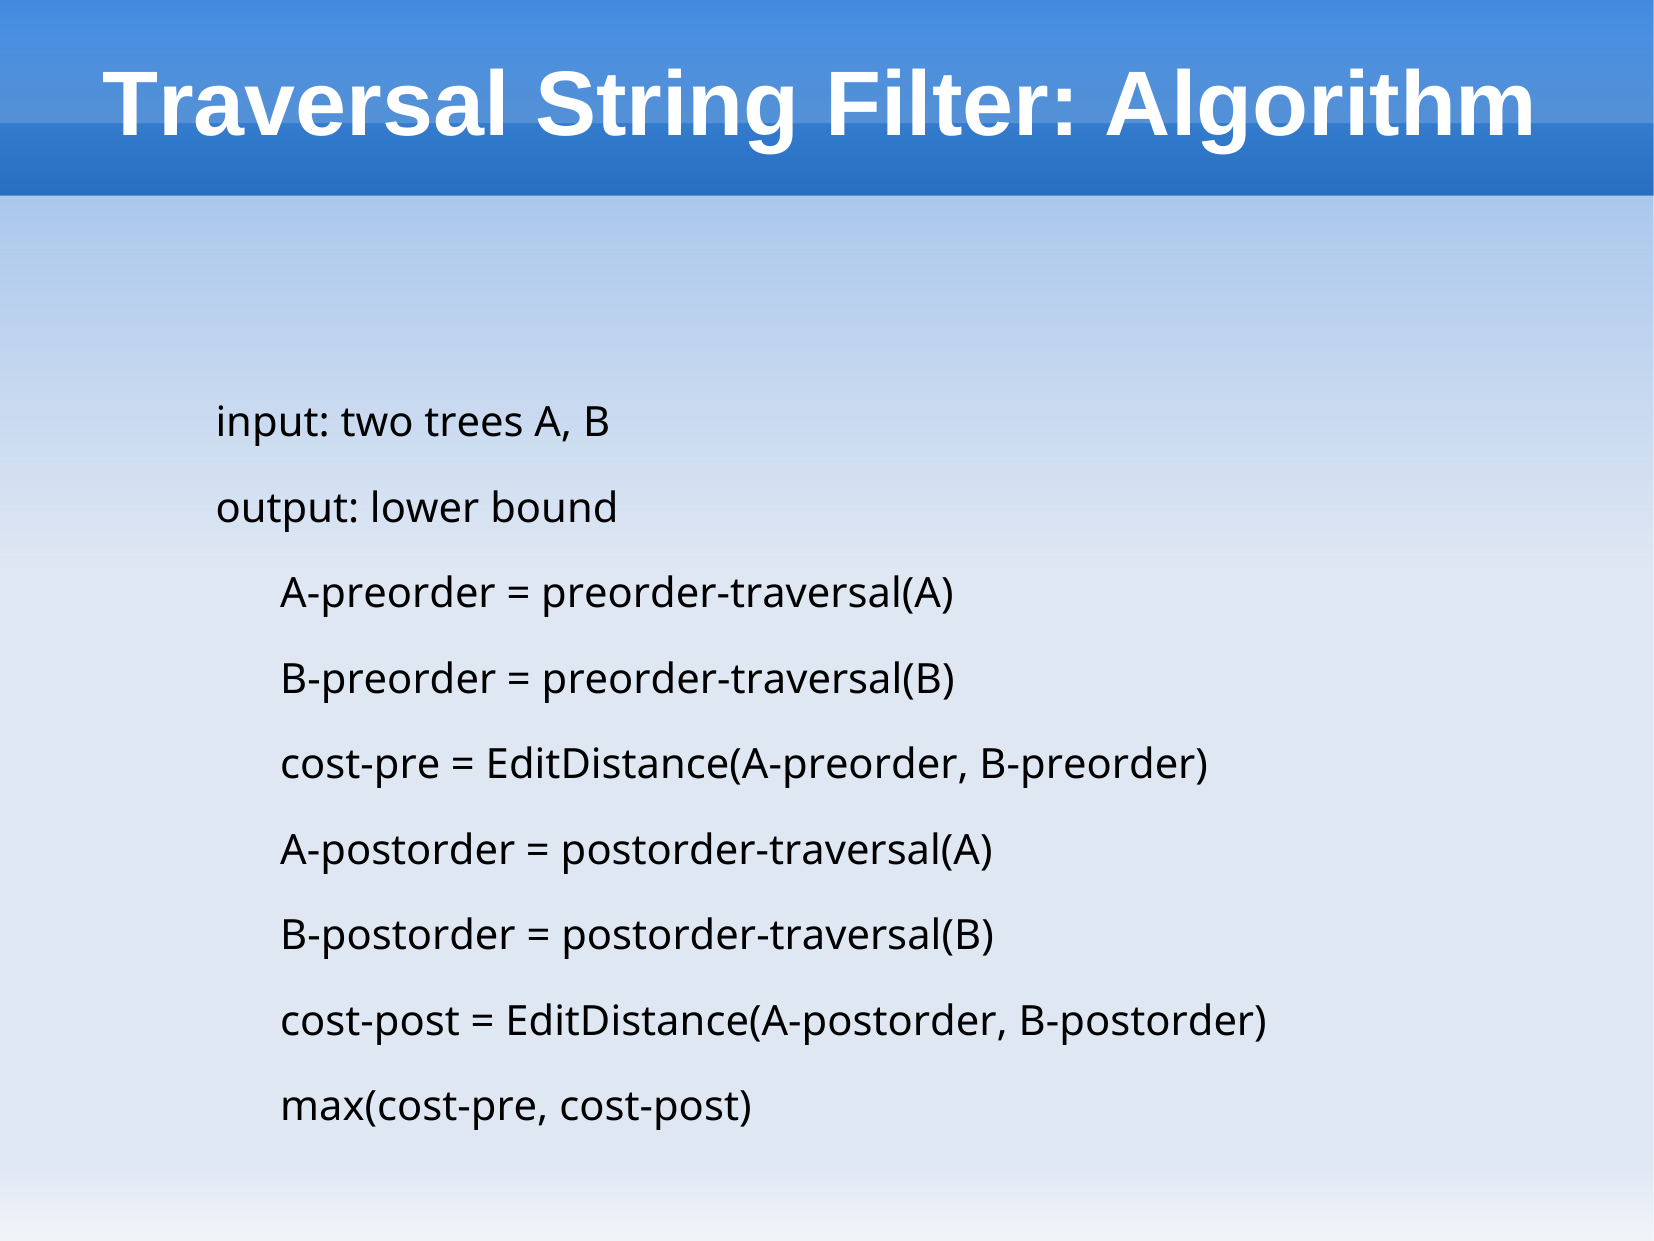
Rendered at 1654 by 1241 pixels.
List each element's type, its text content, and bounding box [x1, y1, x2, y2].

title Traversal String Filter: Algorithm [76, 7, 1565, 200]
text_box input: two trees A, B output: lower bound A-preorder = preorder-traversal(A) B-preorder = preorder-traversal(B) cost-pre = EditDistance(A-preorder, B-preorder) A-postorder = postorder-traversal(A) B-postorder = postorder-traversal(B) cost-post = EditDistance(A-postorder, B-postorder) max(cost-pre, cost-post) [200, 356, 1501, 1031]
picture [0, 0, 1654, 1241]
